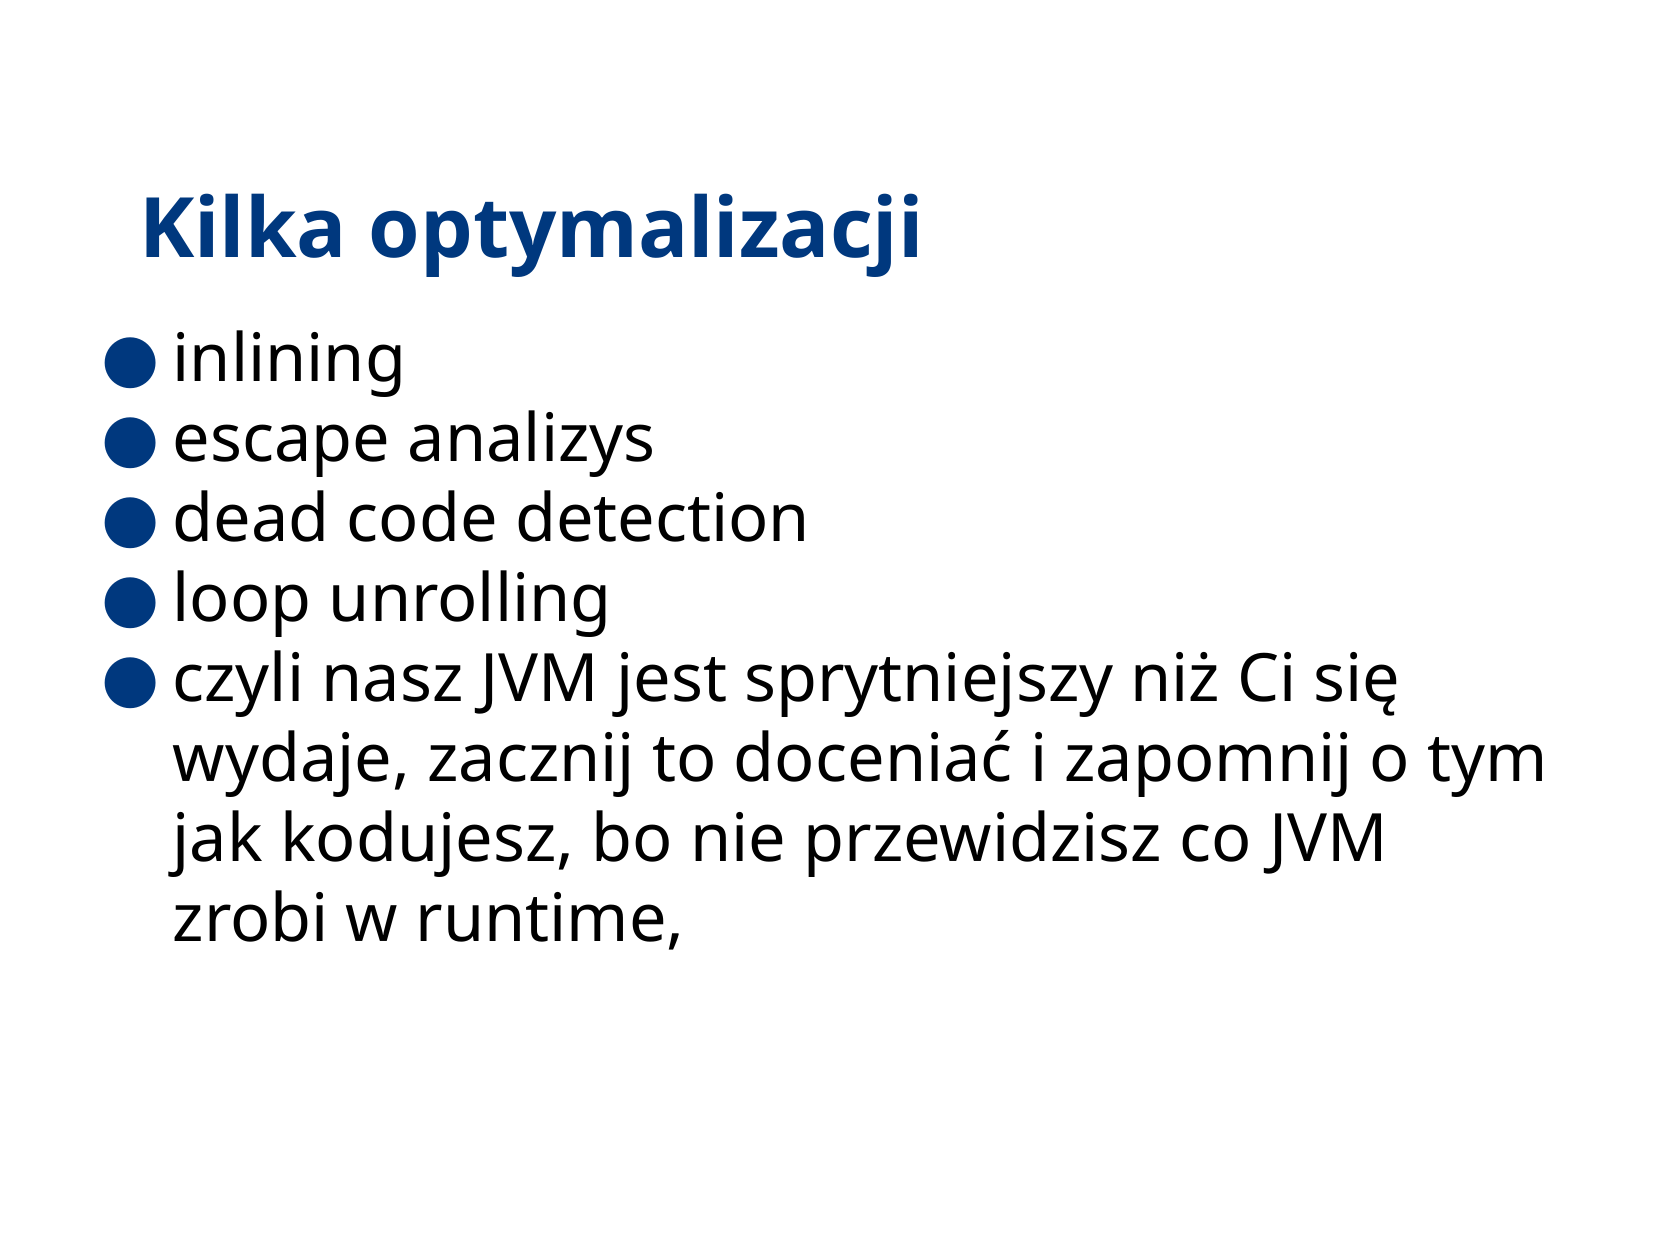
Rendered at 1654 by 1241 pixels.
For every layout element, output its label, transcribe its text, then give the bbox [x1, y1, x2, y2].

list inlining escape analizys dead code detection loop unrolling czyli nasz JVM jest sprytniejszy niż Ci się wydaje, zacznij to doceniać i zapomnij o tym jak kodujesz, bo nie przewidzisz co JVM zrobi w runtime, [82, 299, 1571, 1176]
title Kilka optymalizacji [82, 49, 1571, 290]
